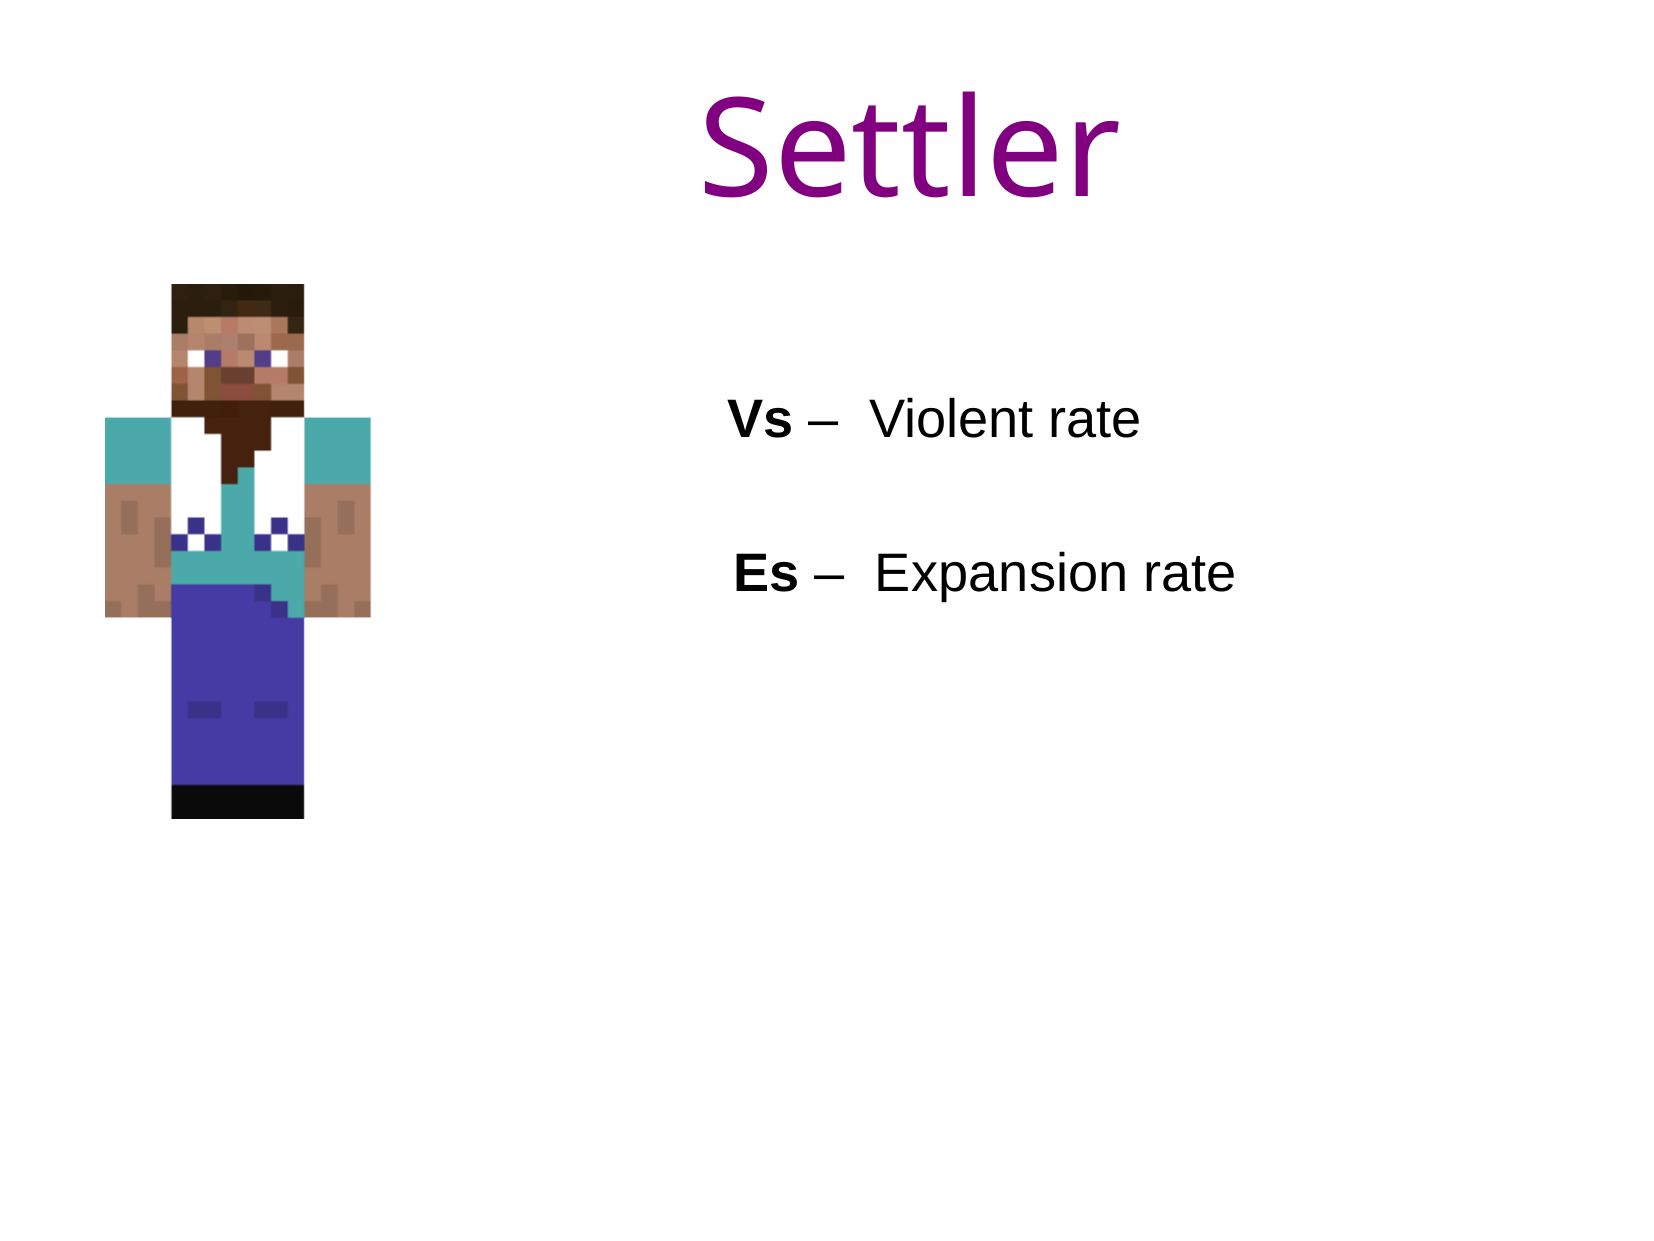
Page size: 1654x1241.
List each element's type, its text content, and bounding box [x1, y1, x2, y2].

text_box Vs – Violent rate [712, 381, 1654, 457]
picture [105, 284, 407, 819]
title Settler [166, 39, 1654, 247]
text_box Es – Expansion rate [718, 534, 1654, 611]
